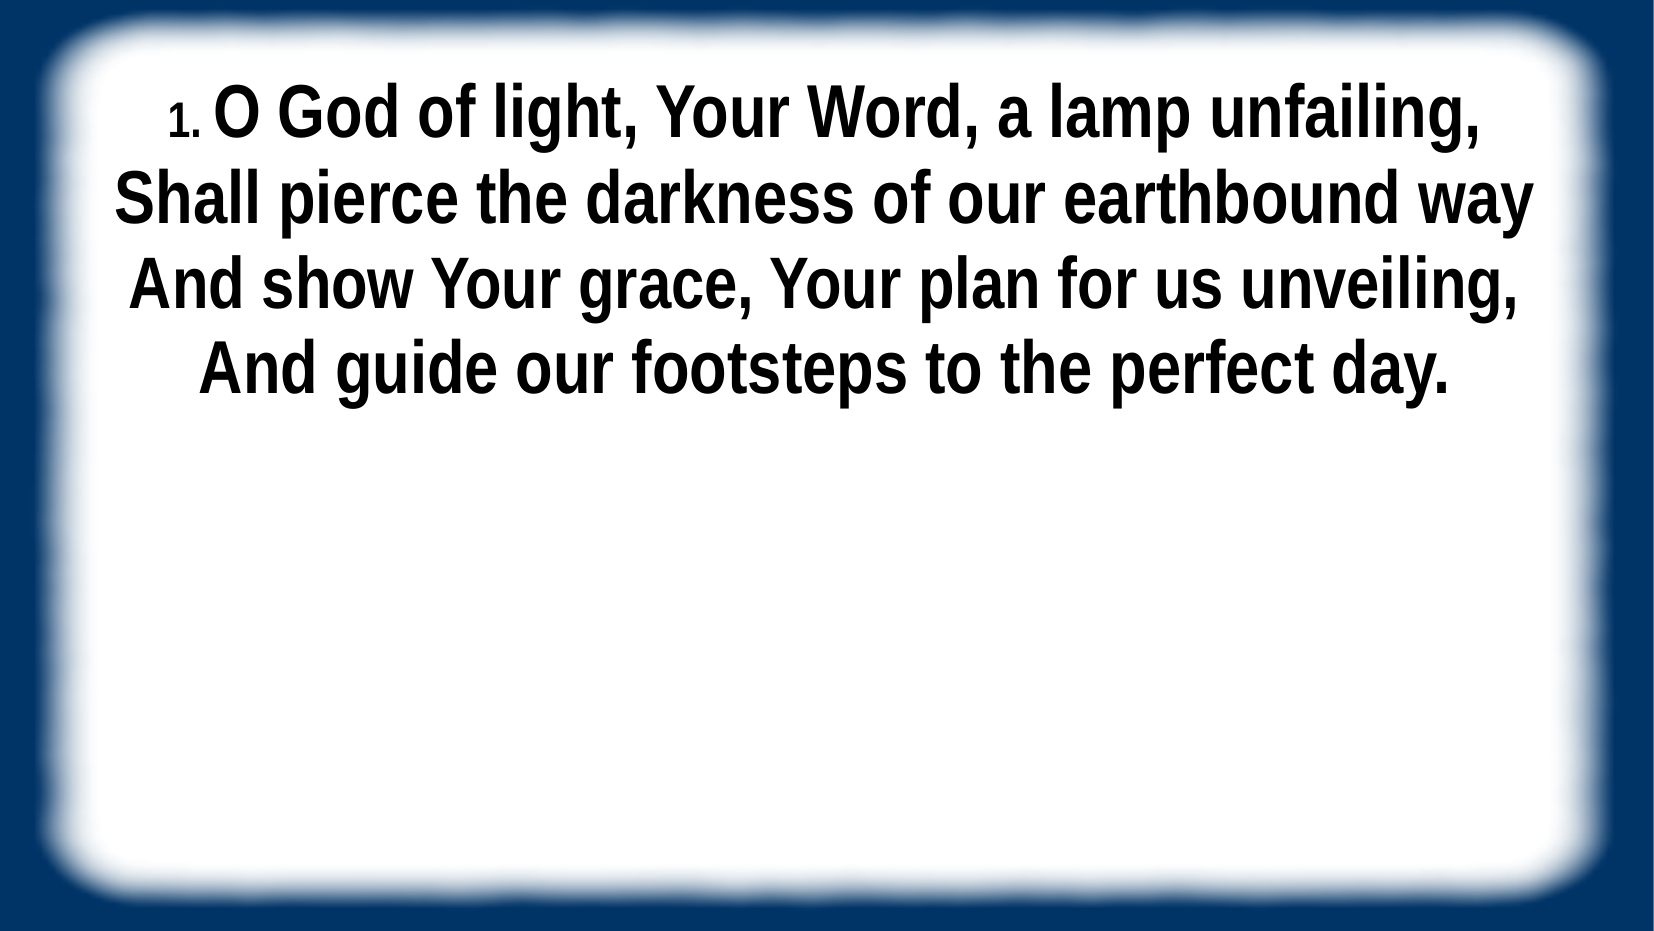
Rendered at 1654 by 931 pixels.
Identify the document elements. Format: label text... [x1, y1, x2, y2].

text_box 1. O God of light, Your Word, a lamp unfailing, Shall pierce the darkness of our earthbound way And show Your grace, Your plan for us unveiling, And guide our footsteps to the perfect day. [90, 60, 1561, 474]
picture [0, 0, 1654, 931]
